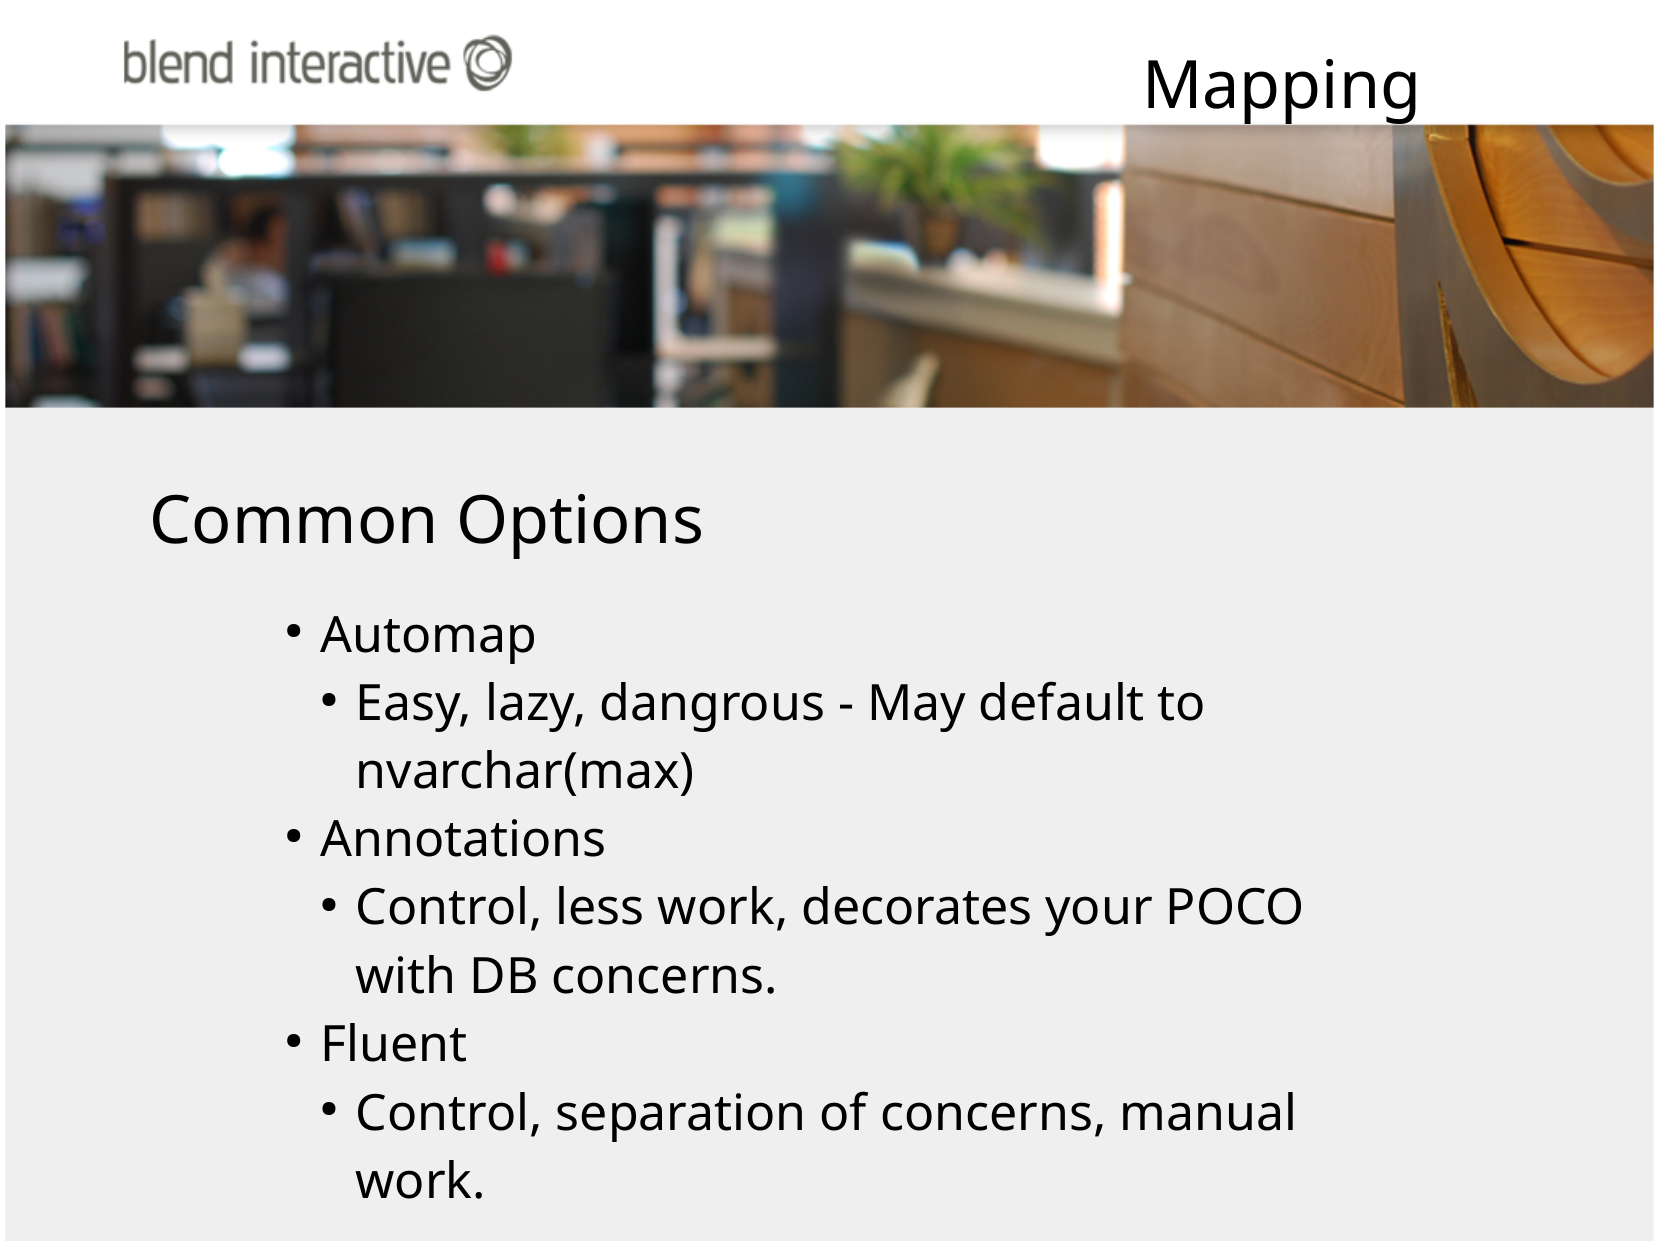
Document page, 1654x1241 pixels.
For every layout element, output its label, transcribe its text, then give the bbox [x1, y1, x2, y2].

text_box Common Options [135, 465, 672, 561]
text_box Mapping [1127, 30, 1409, 125]
picture [5, 4, 1654, 1241]
text_box Automap Easy, lazy, dangrous - May default to nvarchar(max) Annotations Control, less work, decorates your POCO with DB concerns. Fluent Control, separation of concerns, manual work. [270, 591, 1411, 1186]
